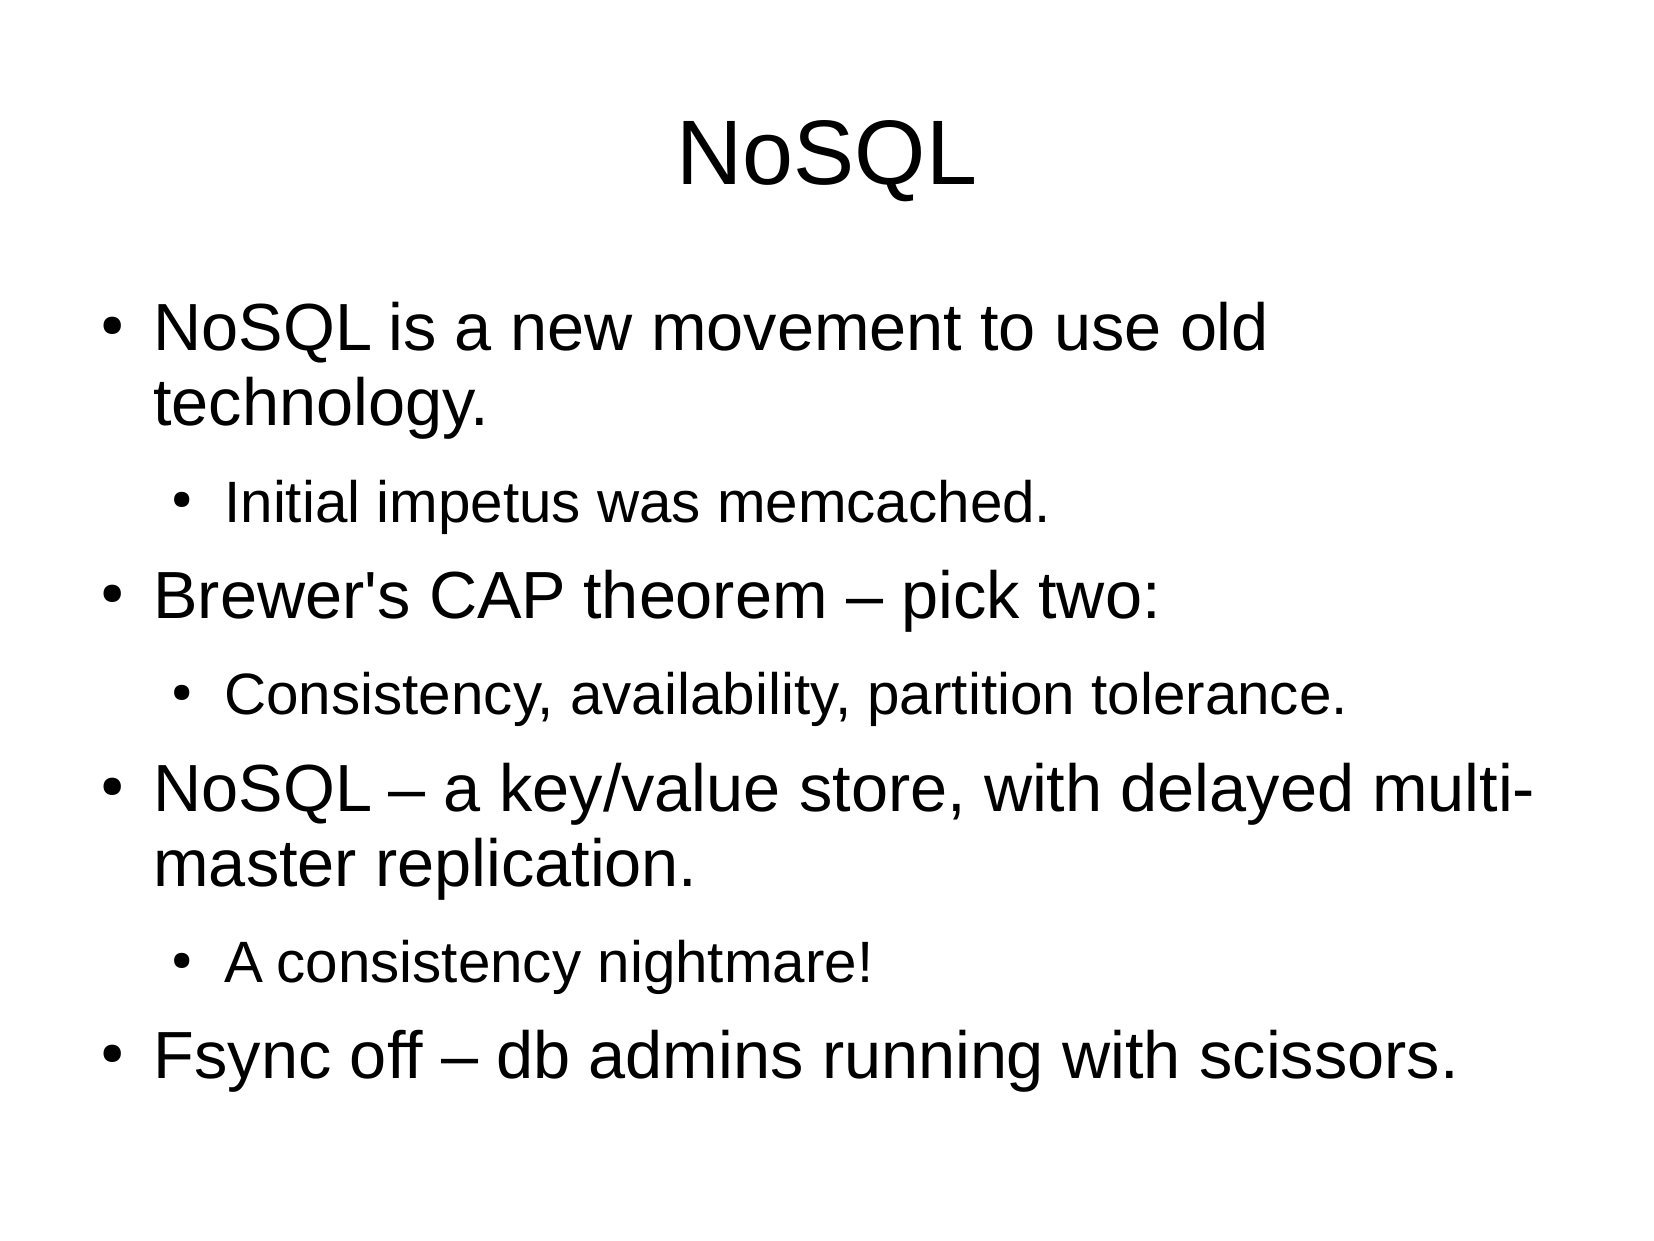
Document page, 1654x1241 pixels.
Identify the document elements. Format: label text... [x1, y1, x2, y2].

title NoSQL [82, 56, 1571, 250]
list NoSQL is a new movement to use old technology. Initial impetus was memcached. Brewer's CAP theorem – pick two: Consistency, availability, partition tolerance. NoSQL – a key/value store, with delayed multi-master replication. A consistency nightmare! Fsync off – db admins running with scissors. [82, 290, 1571, 1109]
